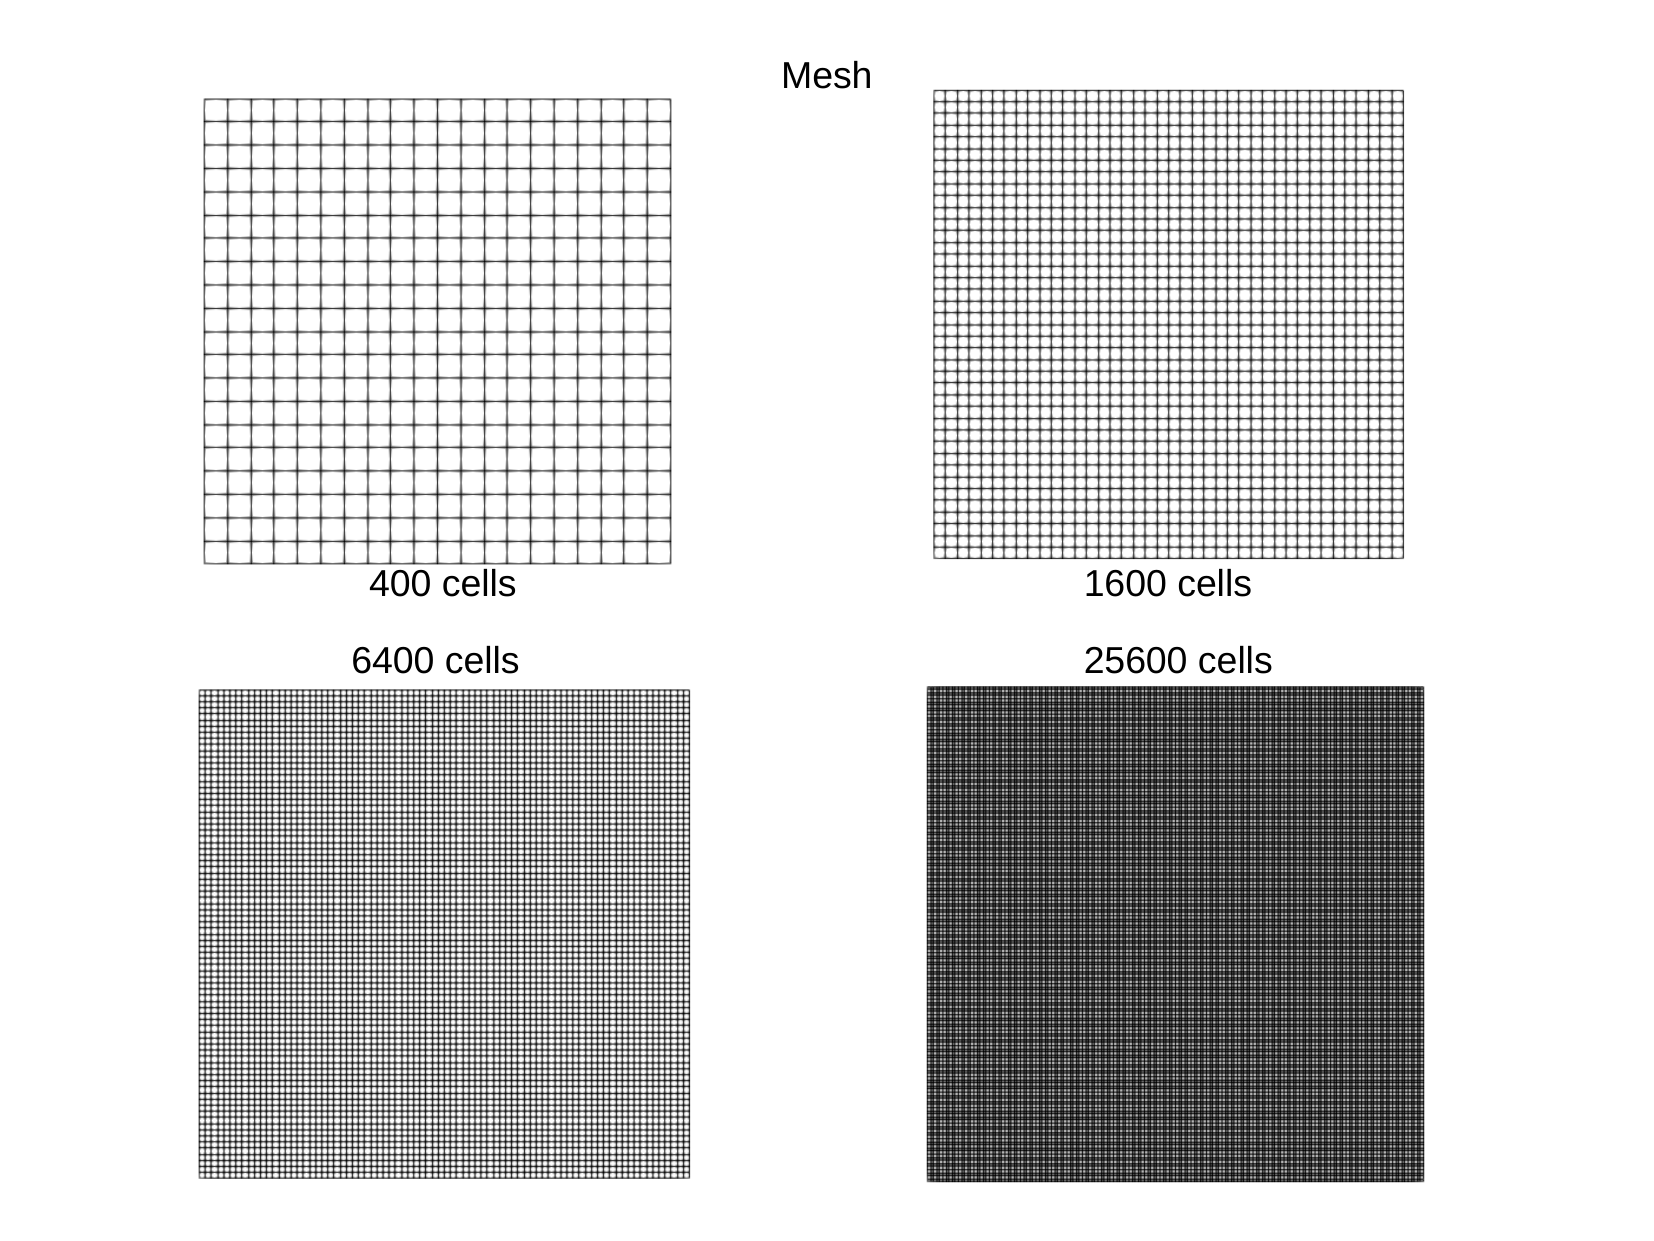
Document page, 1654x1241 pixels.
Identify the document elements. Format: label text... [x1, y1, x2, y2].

picture [921, 82, 1421, 567]
text_box 6400 cells [336, 631, 535, 689]
picture [174, 673, 709, 1193]
picture [909, 672, 1441, 1193]
picture [188, 84, 686, 579]
text_box 1600 cells [1068, 555, 1267, 612]
text_box 25600 cells [1068, 631, 1288, 689]
text_box 400 cells [354, 555, 532, 612]
text_box Mesh [472, 47, 1182, 105]
